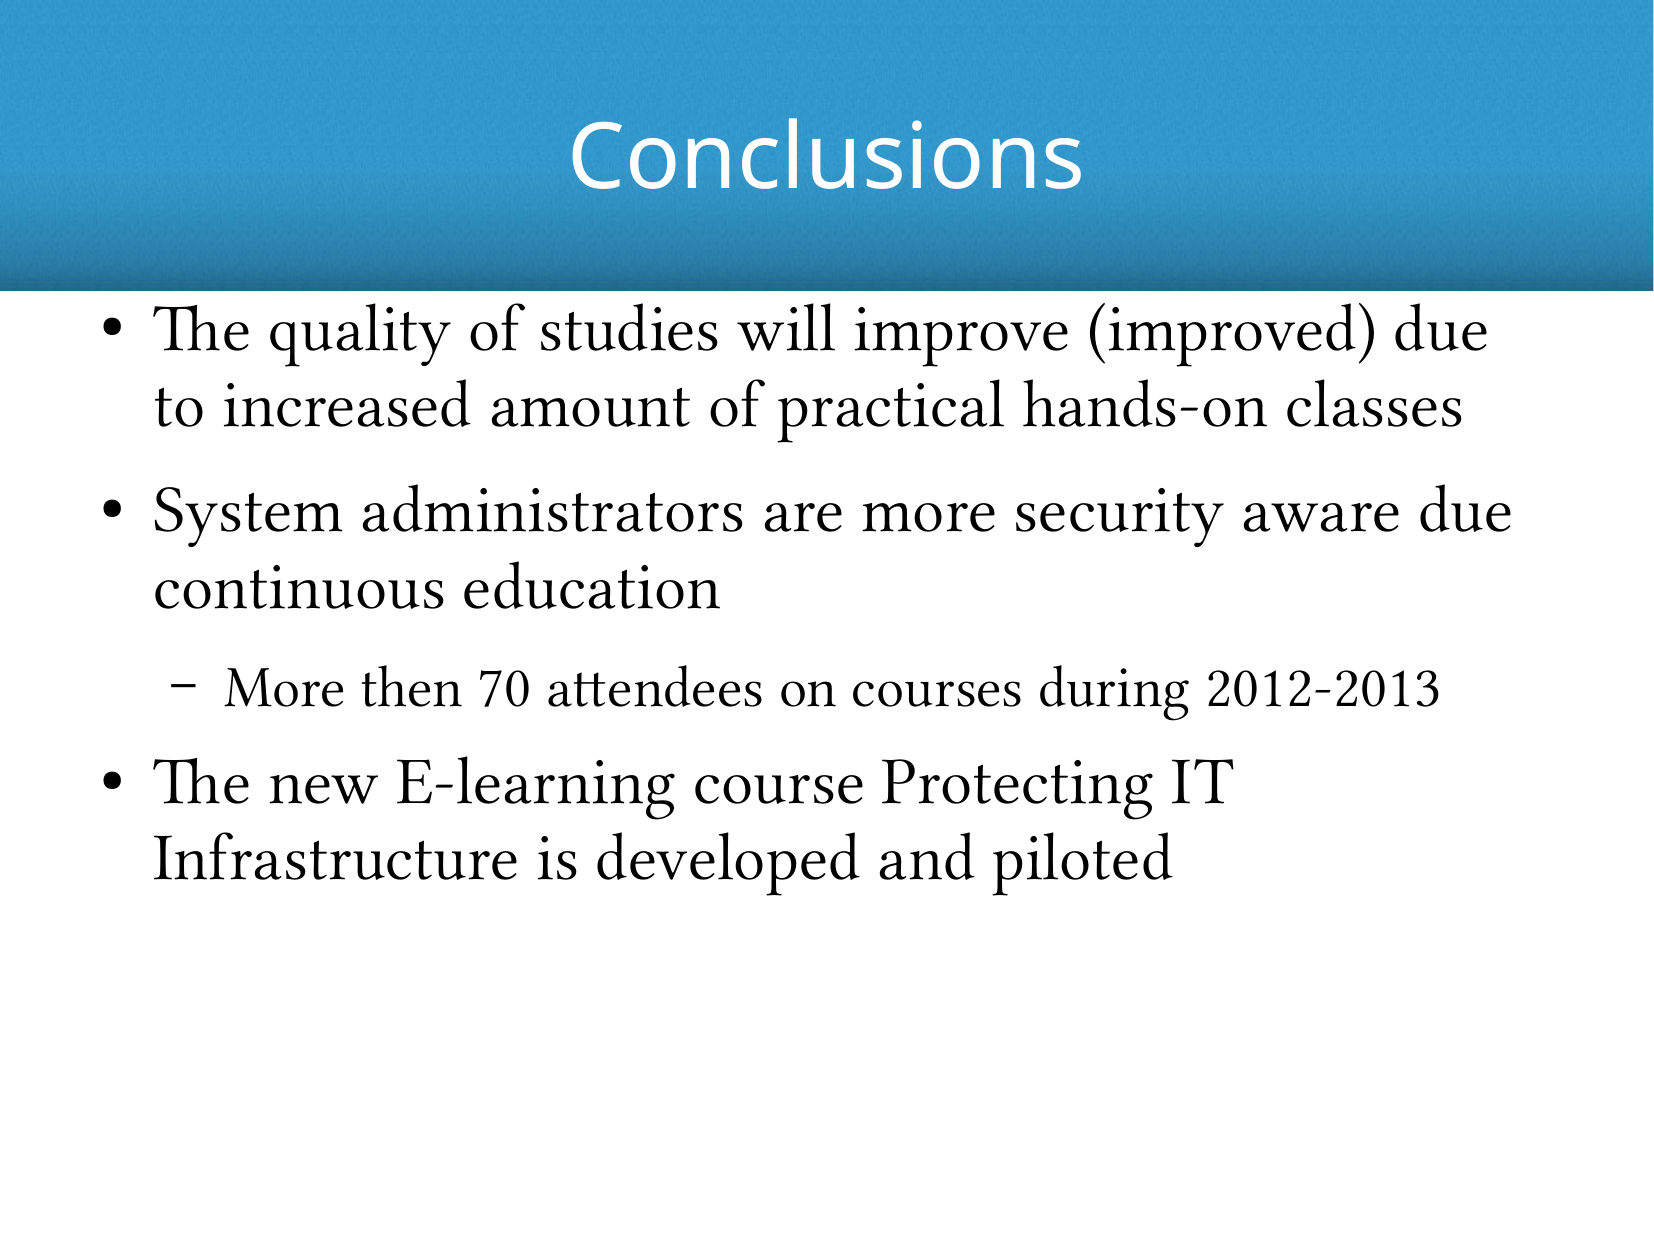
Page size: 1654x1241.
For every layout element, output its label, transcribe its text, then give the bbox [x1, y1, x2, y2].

picture [0, 0, 1654, 291]
list The quality of studies will improve (improved) due to increased amount of practical hands-on classes System administrators are more security aware due continuous education More then 70 attendees on courses during 2012-2013 The new E-learning course Protecting IT Infrastructure is developed and piloted [82, 290, 1538, 1010]
title Conclusions [82, 49, 1571, 257]
